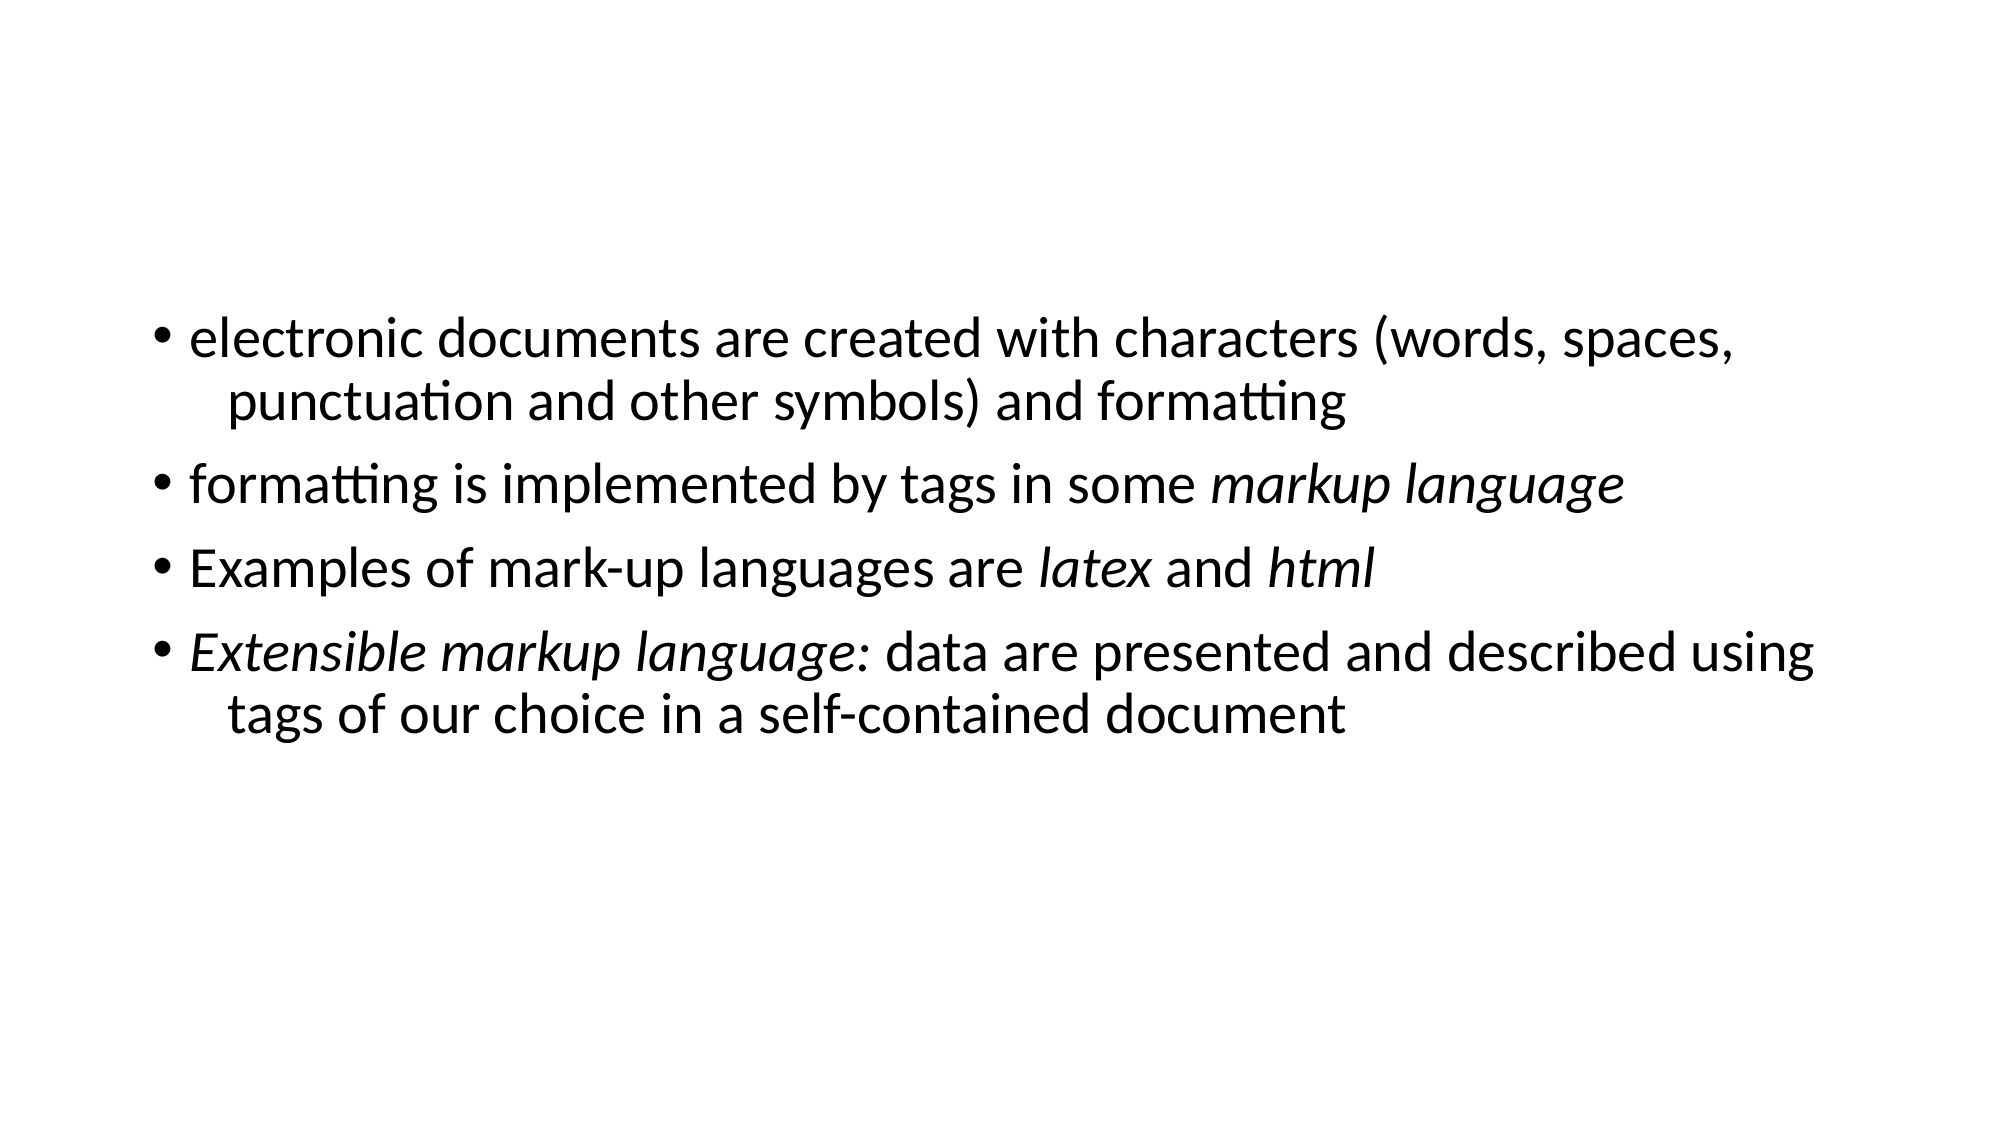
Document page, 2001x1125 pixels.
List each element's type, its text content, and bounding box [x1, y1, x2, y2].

list electronic documents are created with characters (words, spaces, punctuation and other symbols) and formatting formatting is implemented by tags in some markup language Examples of mark-up languages are latex and html Extensible markup language: data are presented and described using tags of our choice in a self-contained document [137, 299, 1863, 1014]
